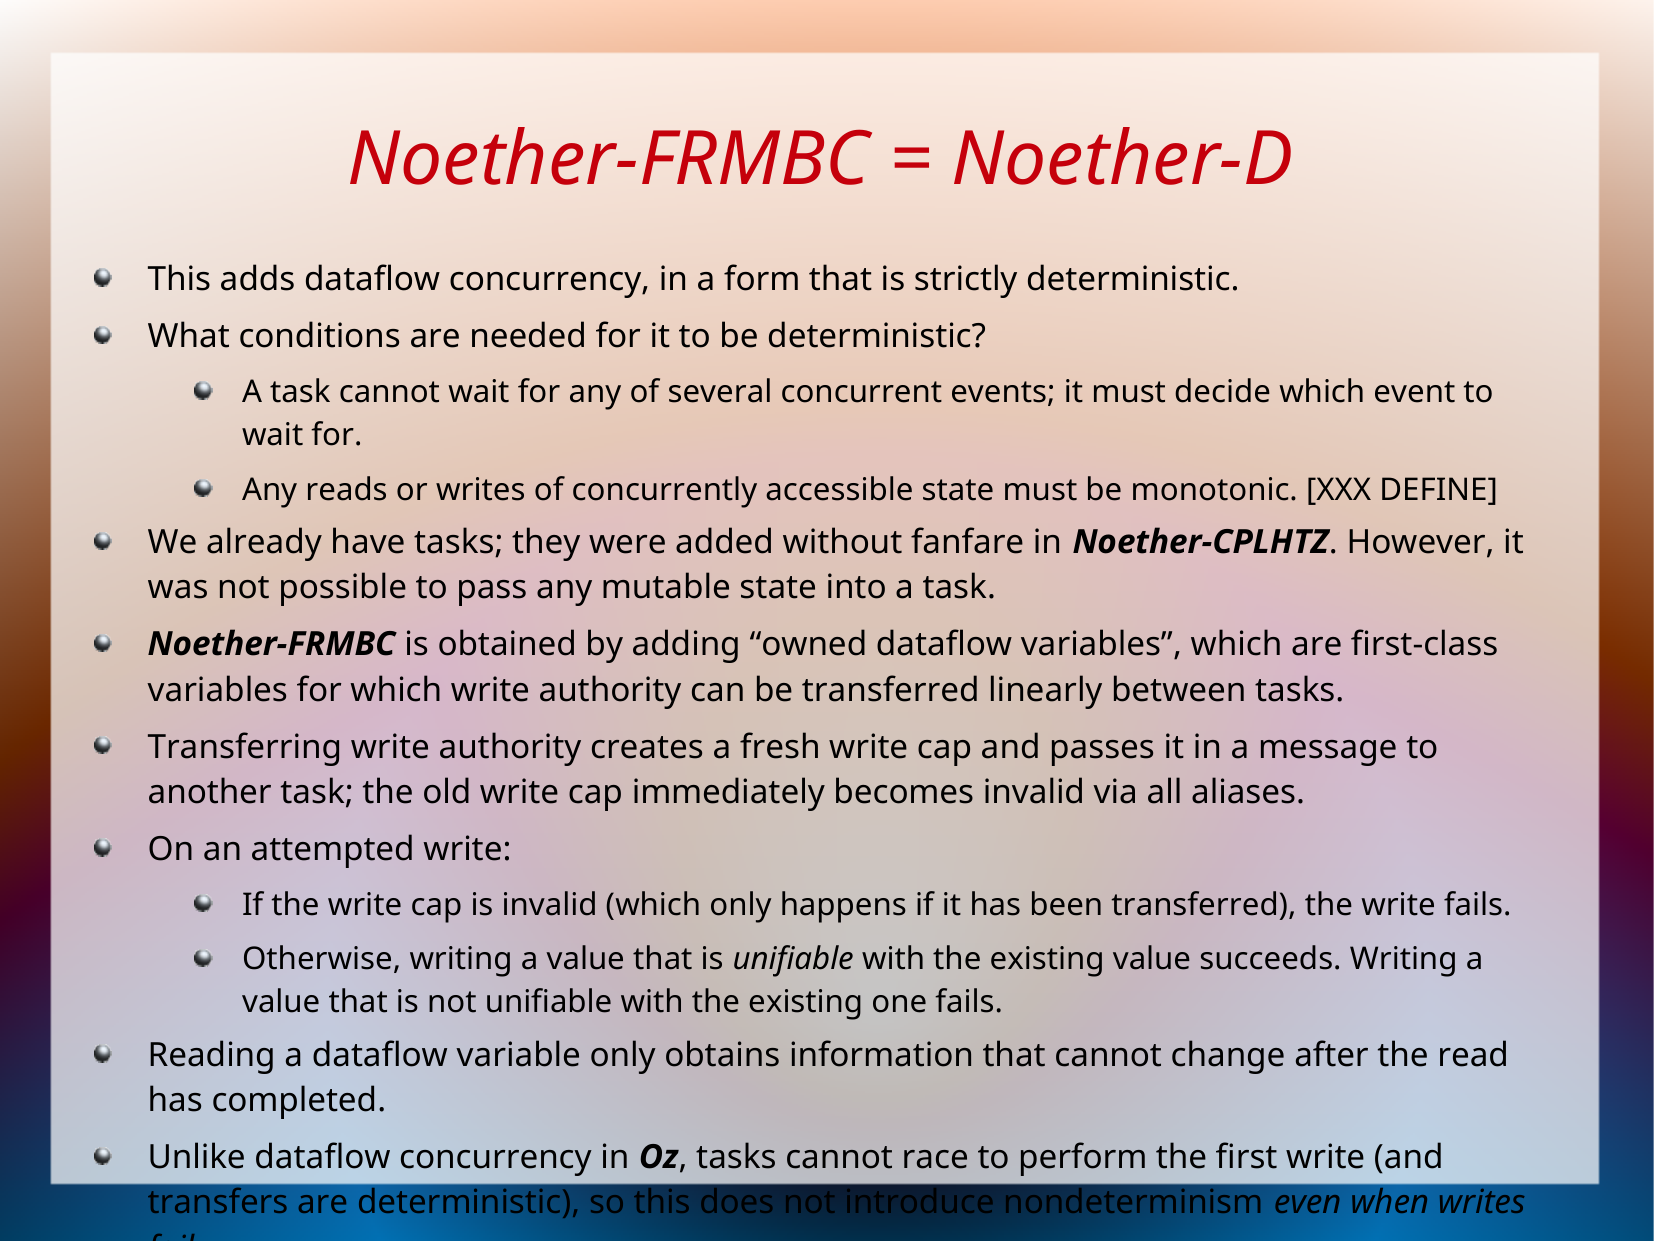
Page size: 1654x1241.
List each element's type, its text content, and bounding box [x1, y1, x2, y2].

list This adds dataflow concurrency, in a form that is strictly deterministic. What conditions are needed for it to be deterministic? A task cannot wait for any of several concurrent events; it must decide which event to wait for. Any reads or writes of concurrently accessible state must be monotonic. [XXX DEFINE] We already have tasks; they were added without fanfare in Noether-CPLHTZ. However, it was not possible to pass any mutable state into a task. Noether-FRMBC is obtained by adding “owned dataflow variables”, which are first-class variables for which write authority can be transferred linearly between tasks. Transferring write authority creates a fresh write cap and passes it in a message to another task; the old write cap immediately becomes invalid via all aliases. On an attempted write: If the write cap is invalid (which only happens if it has been transferred), the write fails. Otherwise, writing a value that is unifiable with the existing value succeeds. Writing a value that is not unifiable with the existing one fails. Reading a dataflow variable only obtains information that cannot change after the read has completed. Unlike dataflow concurrency in Oz, tasks cannot race to perform the first write (and transfers are deterministic), so this does not introduce nondeterminism even when writes fail. [76, 255, 1565, 1093]
picture [0, 0, 1654, 1241]
title Noether-FRMBC = Noether-D [76, 59, 1565, 252]
